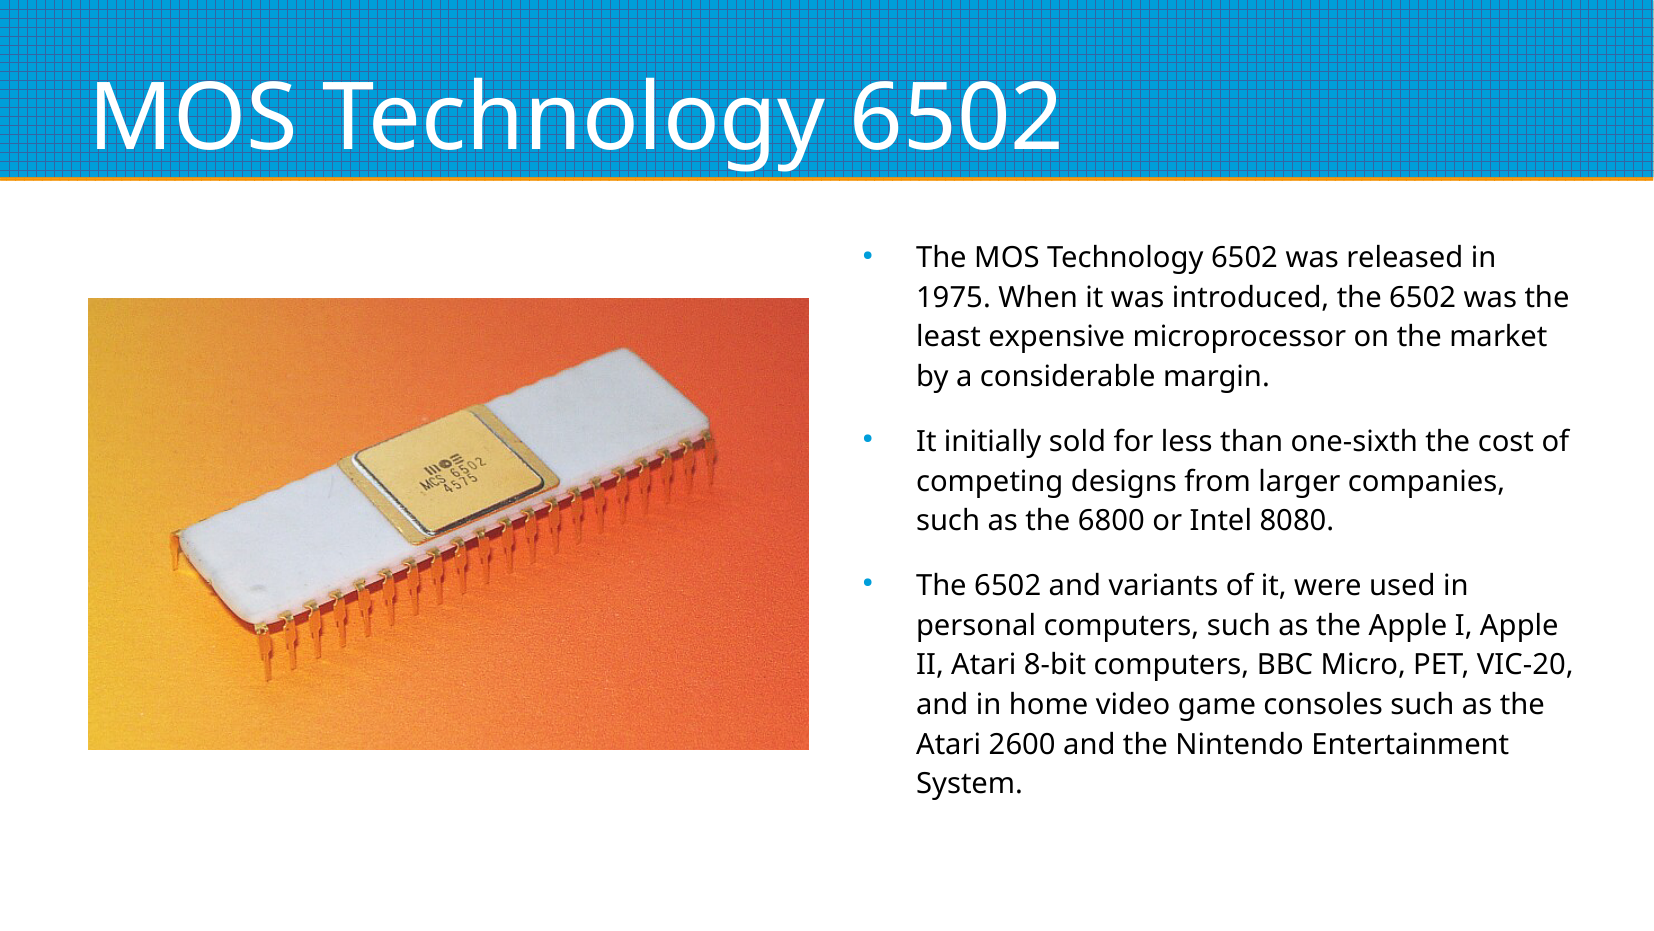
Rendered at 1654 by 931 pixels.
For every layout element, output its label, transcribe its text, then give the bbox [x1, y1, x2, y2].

picture [88, 298, 809, 750]
list The MOS Technology 6502 was released in 1975. When it was introduced, the 6502 was the least expensive microprocessor on the market by a considerable margin. It initially sold for less than one-sixth the cost of competing designs from larger companies, such as the 6800 or Intel 8080. The 6502 and variants of it, were used in personal computers, such as the Apple I, Apple II, Atari 8-bit computers, BBC Micro, PET, VIC-20, and in home video game consoles such as the Atari 2600 and the Nintendo Entertainment System. [845, 236, 1576, 863]
title MOS Technology 6502 [88, 14, 1565, 178]
